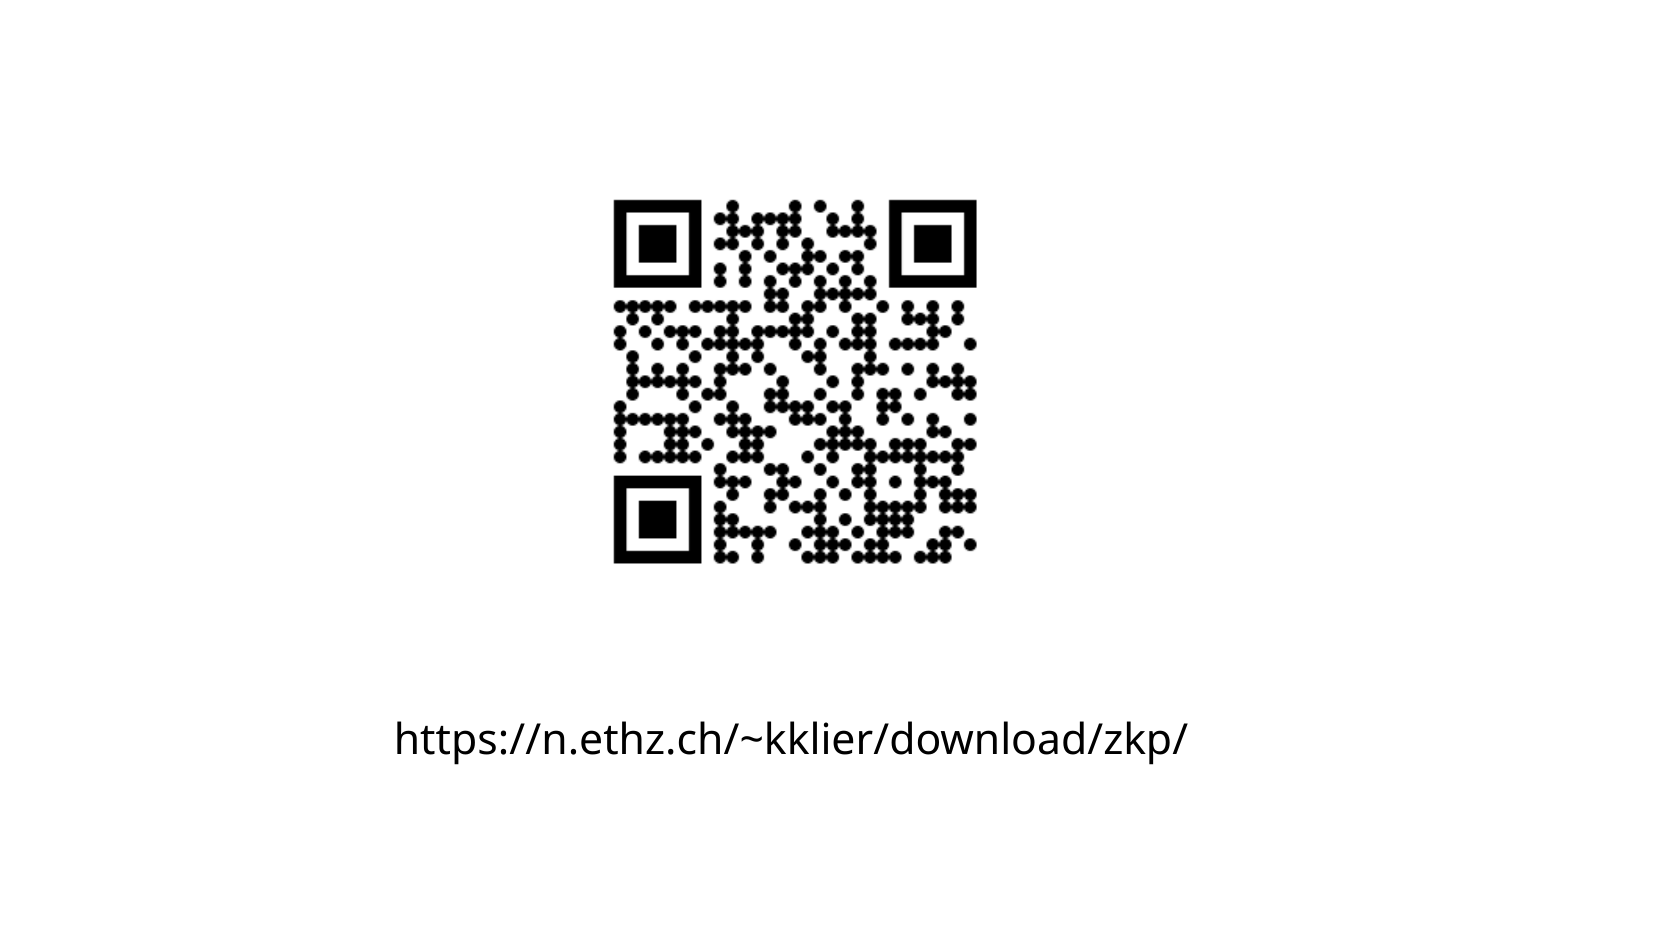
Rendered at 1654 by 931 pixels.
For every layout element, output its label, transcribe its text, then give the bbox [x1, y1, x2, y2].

list https://n.ethz.ch/~kklier/download/zkp/ [348, 708, 1241, 768]
picture [561, 147, 1030, 617]
